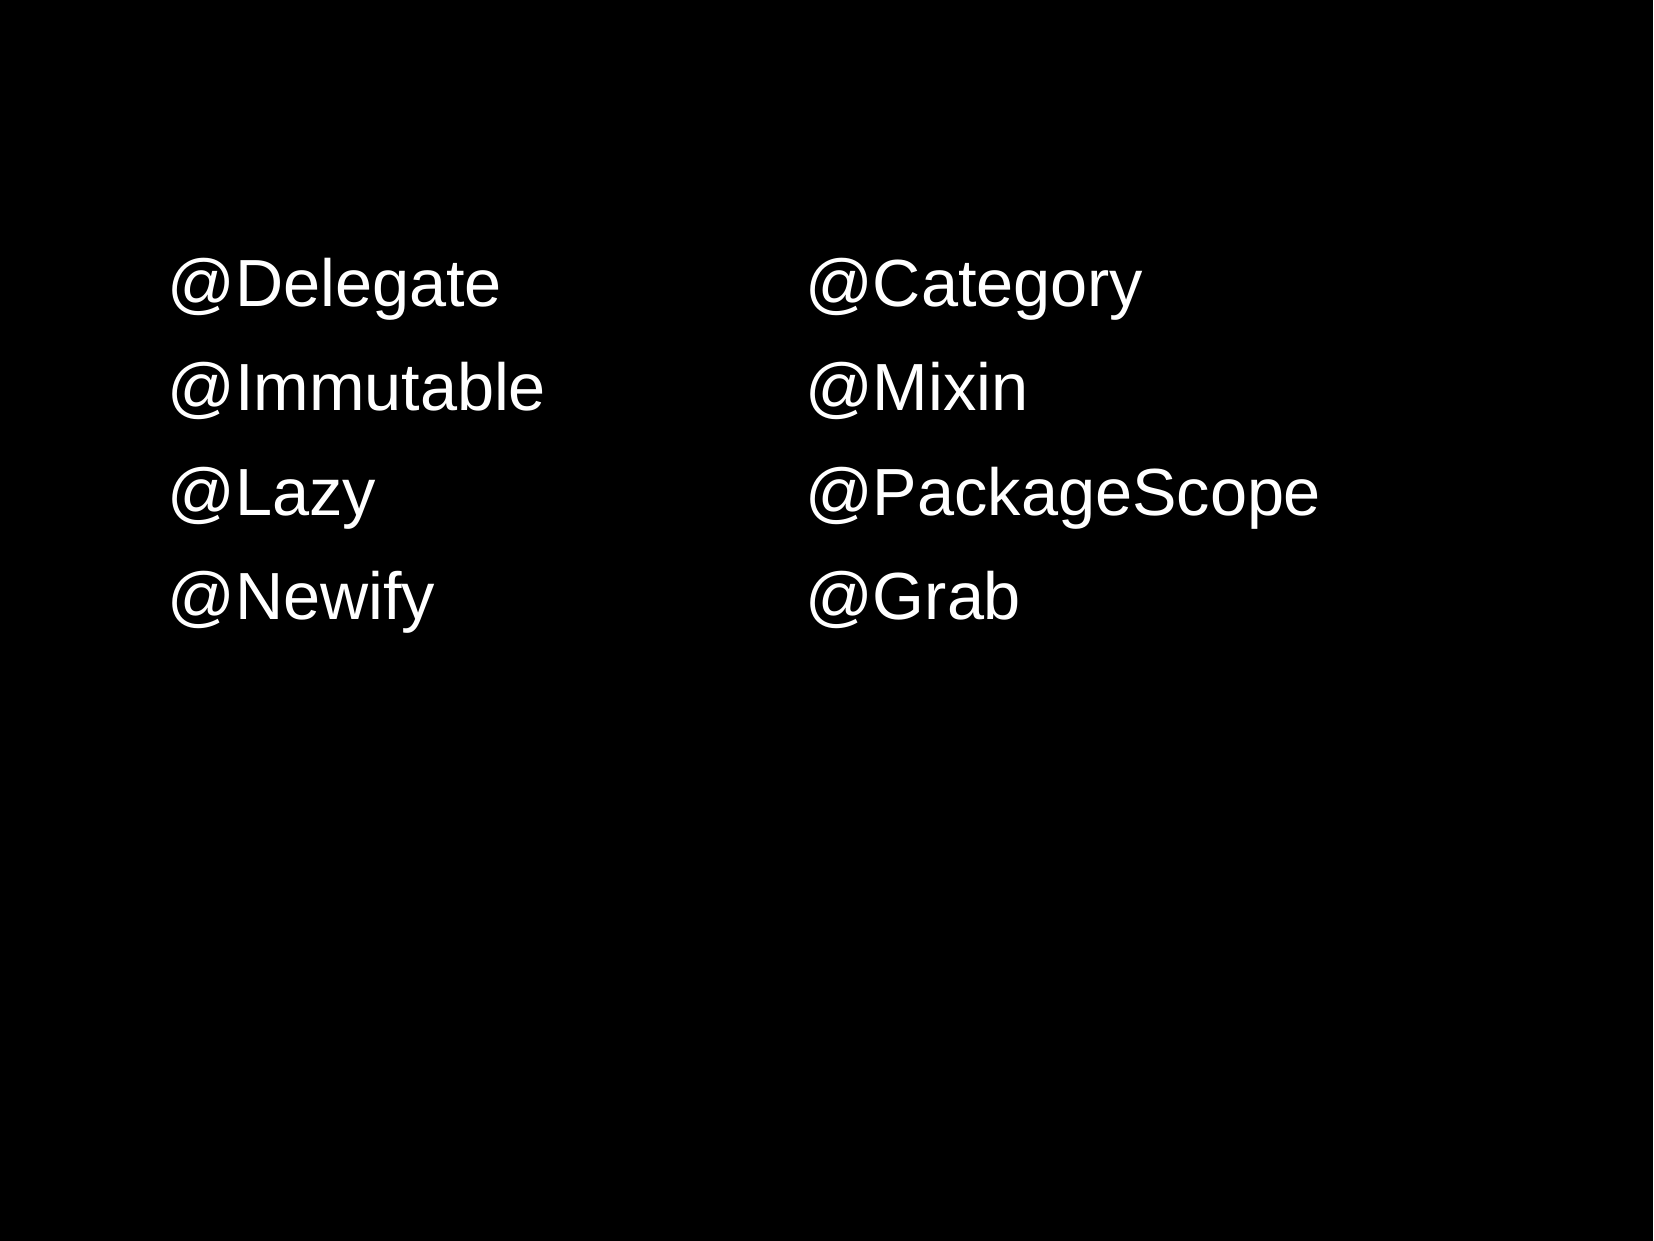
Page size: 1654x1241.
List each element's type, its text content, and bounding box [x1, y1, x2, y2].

list @Delegate @Immutable @Lazy @Newify [150, 37, 809, 1109]
list @Category @Mixin @PackageScope @Grab [787, 37, 1501, 1095]
